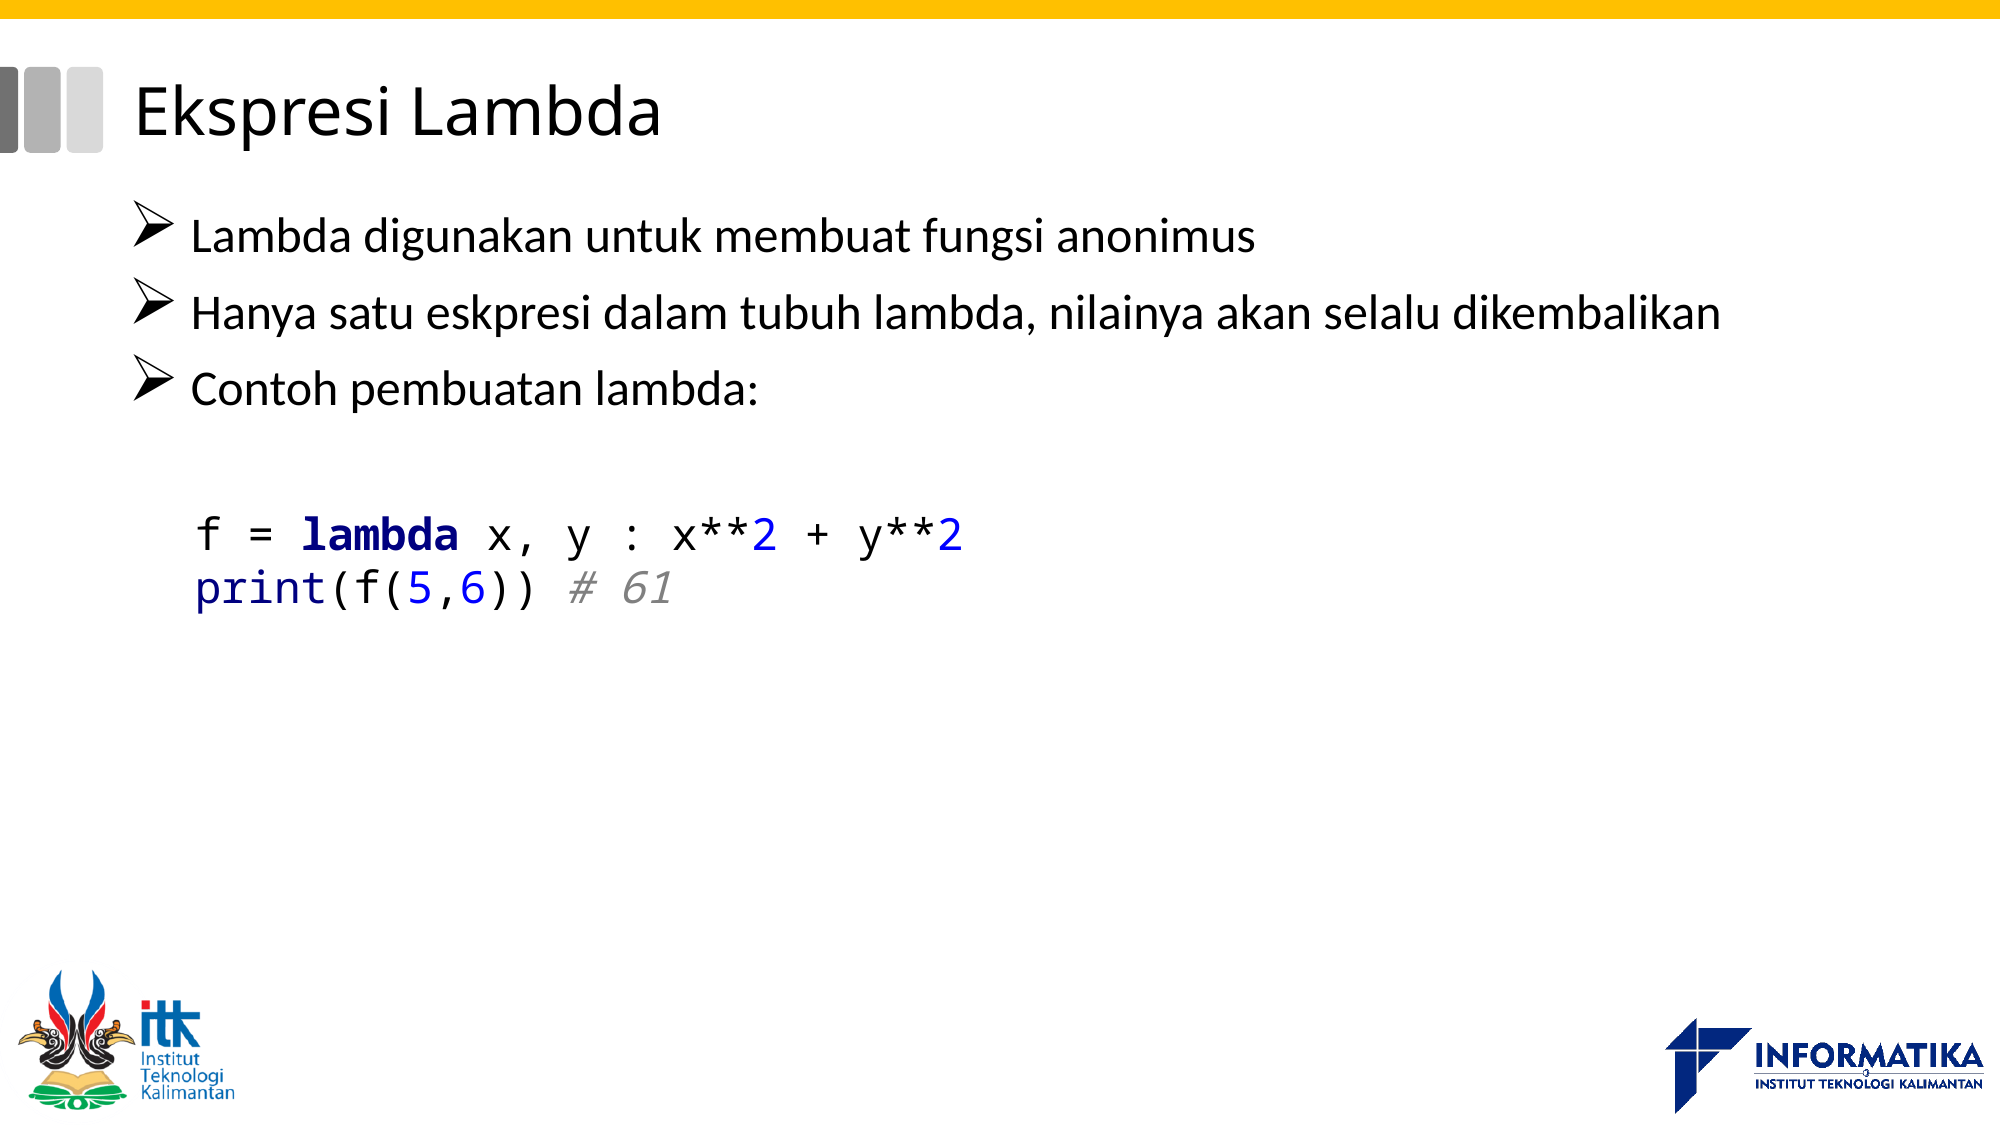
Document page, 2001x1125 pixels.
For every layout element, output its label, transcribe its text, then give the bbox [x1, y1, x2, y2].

text_box [0, 0, 2000, 19]
title Ekspresi Lambda [113, 58, 1839, 172]
text_box f = lambda x, y : x**2 + y**2 print(f(5,6)) # 61 [174, 495, 1078, 623]
picture [1664, 1017, 1984, 1114]
picture [0, 935, 253, 1125]
text_box Lambda digunakan untuk membuat fungsi anonimus Hanya satu eskpresi dalam tubuh lambda, nilainya akan selalu dikembalikan Contoh pembuatan lambda: [113, 195, 1799, 424]
